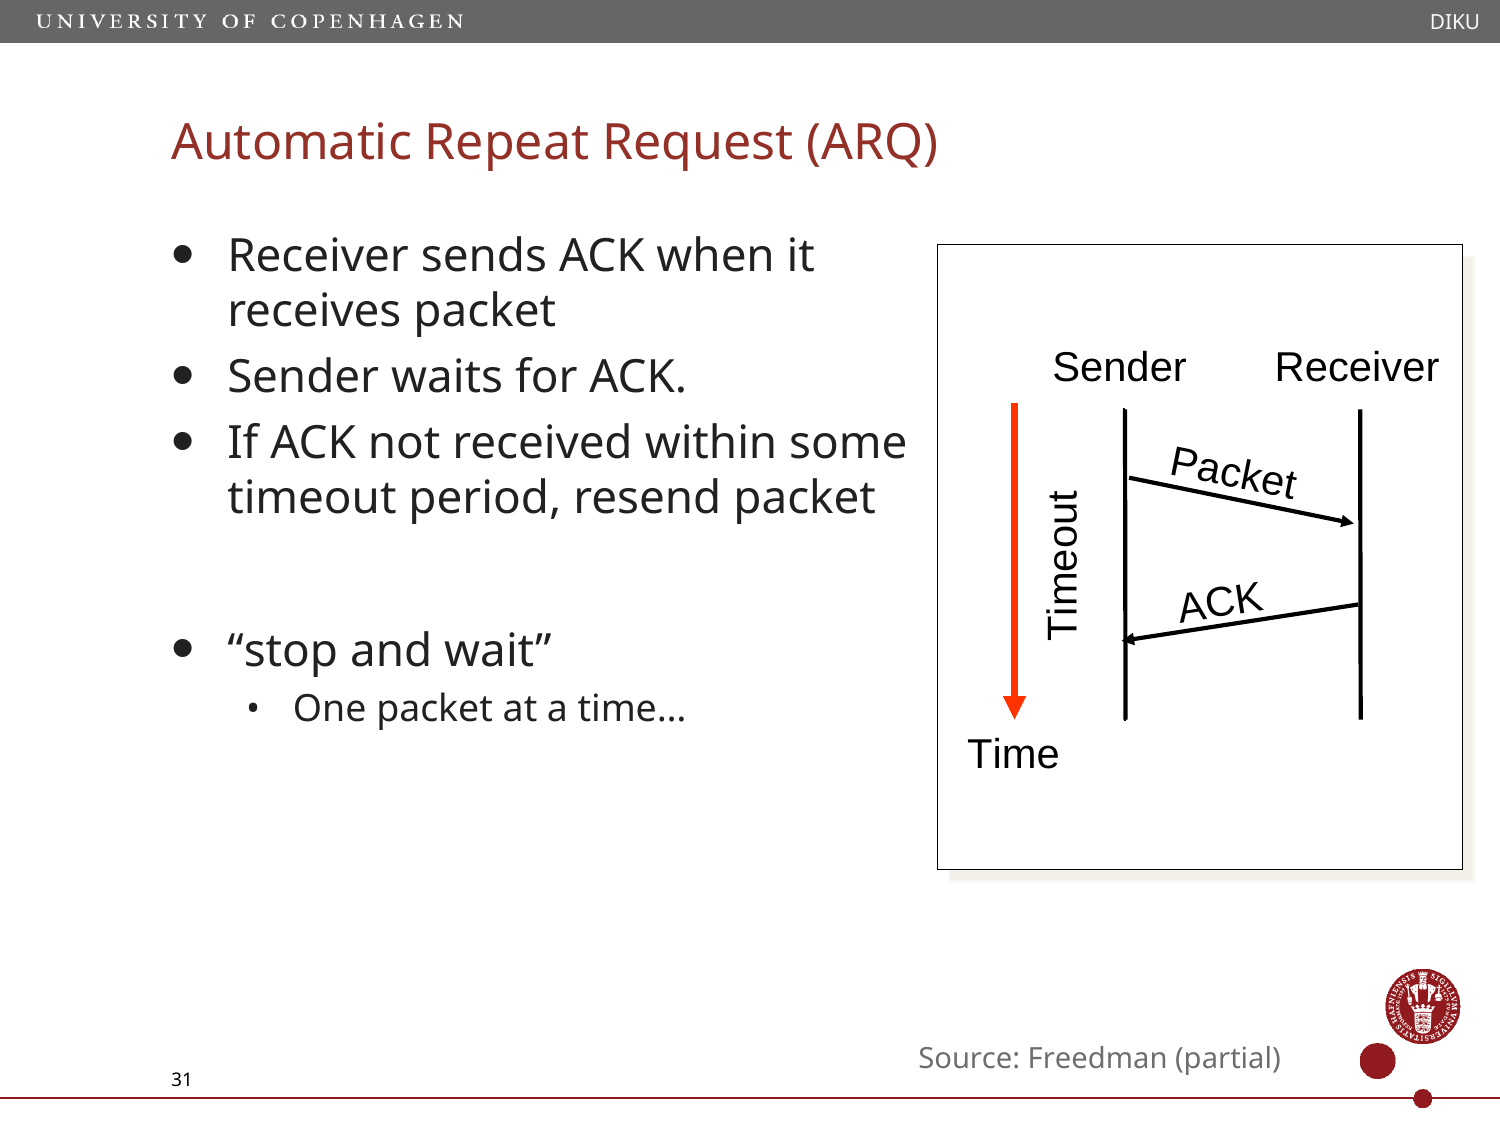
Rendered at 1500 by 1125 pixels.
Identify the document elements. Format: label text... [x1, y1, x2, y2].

picture [0, 910, 1500, 1122]
text_box Time [952, 719, 1075, 785]
text_box Packet [1150, 422, 1318, 519]
text_box Sender [1037, 331, 1203, 398]
text_box Timeout [1027, 456, 1093, 657]
text_box [937, 244, 1463, 870]
text_box <number> [171, 1067, 522, 1092]
text_box ACK [1157, 558, 1282, 642]
title Automatic Repeat Request (ARQ) [171, 75, 1329, 171]
text_box DIKU [469, 0, 1495, 43]
text_box Source: Freedman (partial) [903, 1031, 1341, 1083]
text_box Receiver [1259, 331, 1455, 398]
list Receiver sends ACK when it receives packet Sender waits for ACK. If ACK not received within some timeout period, resend packet “stop and wait” One packet at a time… [171, 225, 916, 900]
